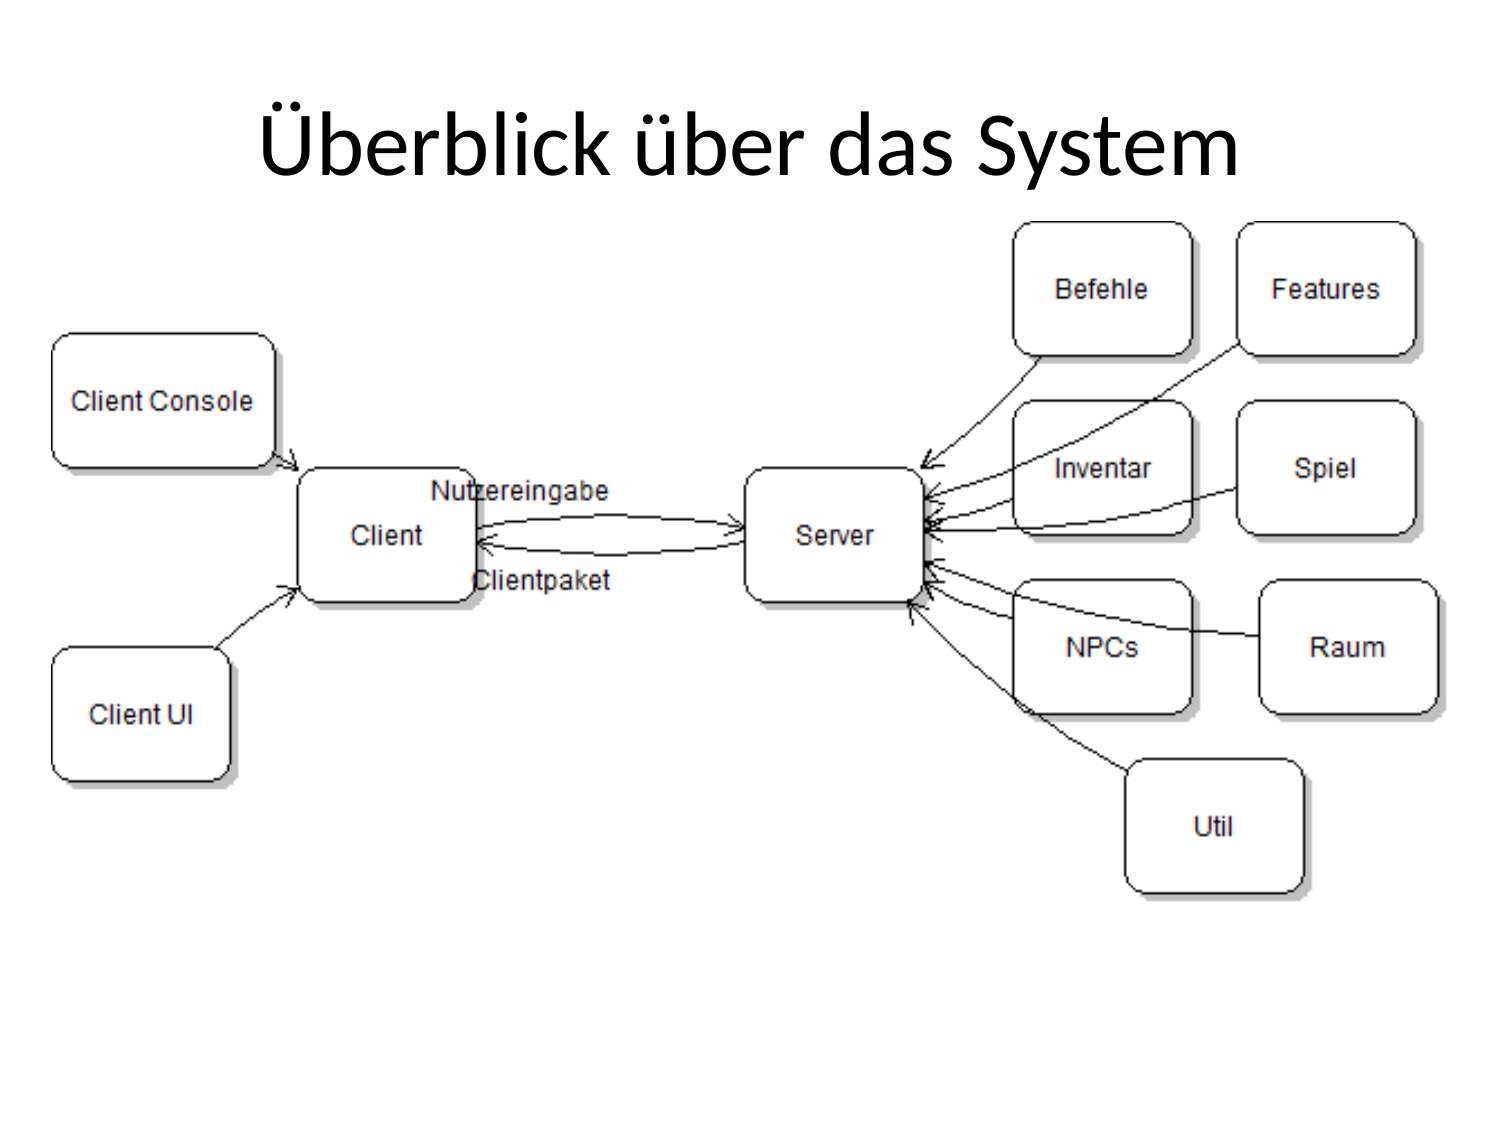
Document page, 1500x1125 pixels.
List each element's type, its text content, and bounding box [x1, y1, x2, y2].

picture [51, 221, 1449, 904]
title Überblick über das System [75, 45, 1426, 221]
